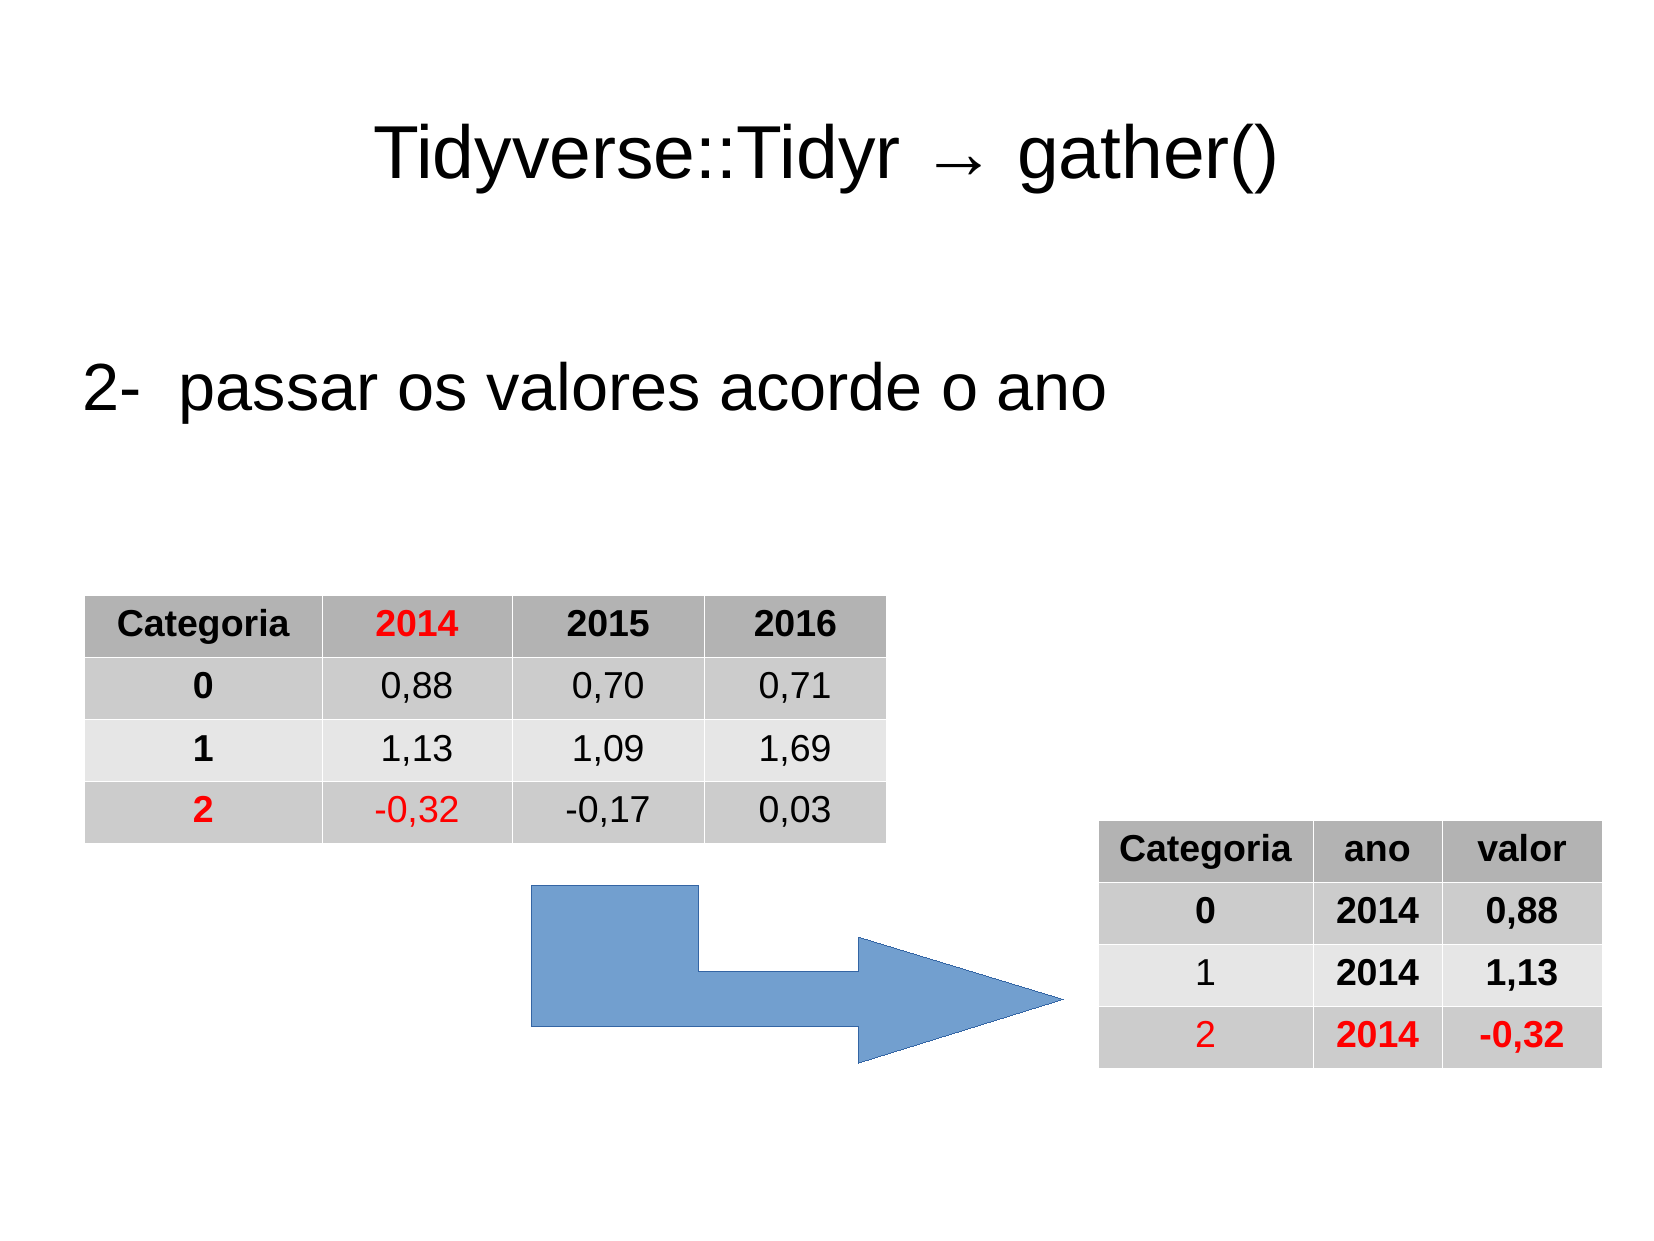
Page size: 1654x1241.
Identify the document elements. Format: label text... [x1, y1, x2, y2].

title Tidyverse::Tidyr → gather() [82, 49, 1571, 257]
table_cell -0,32 [323, 782, 512, 843]
table_cell 2 [85, 782, 322, 843]
table_cell 0,71 [705, 658, 886, 719]
table_cell 0,03 [705, 782, 886, 843]
table_header 2016 [705, 596, 886, 657]
table_cell 2014 [1314, 883, 1442, 944]
table_cell 0,70 [513, 658, 704, 719]
subtitle 2- passar os valores acorde o ano [82, 290, 1571, 485]
table_cell 0 [85, 658, 322, 719]
table_cell 0,88 [323, 658, 512, 719]
table_header Categoria [1099, 821, 1313, 882]
table_cell -0,17 [513, 782, 704, 843]
table_cell 1,09 [513, 720, 704, 781]
table_header 2015 [513, 596, 704, 657]
table_cell 1 [85, 720, 322, 781]
table_header Categoria [85, 596, 322, 657]
table_cell 0,88 [1443, 883, 1602, 944]
table_cell 1,69 [705, 720, 886, 781]
table_cell 2014 [1314, 1007, 1442, 1068]
table_header ano [1314, 821, 1442, 882]
table_header 2014 [323, 596, 512, 657]
table_cell 2014 [1314, 945, 1442, 1006]
table_cell 1 [1099, 945, 1313, 1006]
table_cell 2 [1099, 1007, 1313, 1068]
table_cell -0,32 [1443, 1007, 1602, 1068]
table_cell 1,13 [323, 720, 512, 781]
text_box [531, 885, 1064, 1064]
table_header valor [1443, 821, 1602, 882]
table_cell 1,13 [1443, 945, 1602, 1006]
table_cell 0 [1099, 883, 1313, 944]
